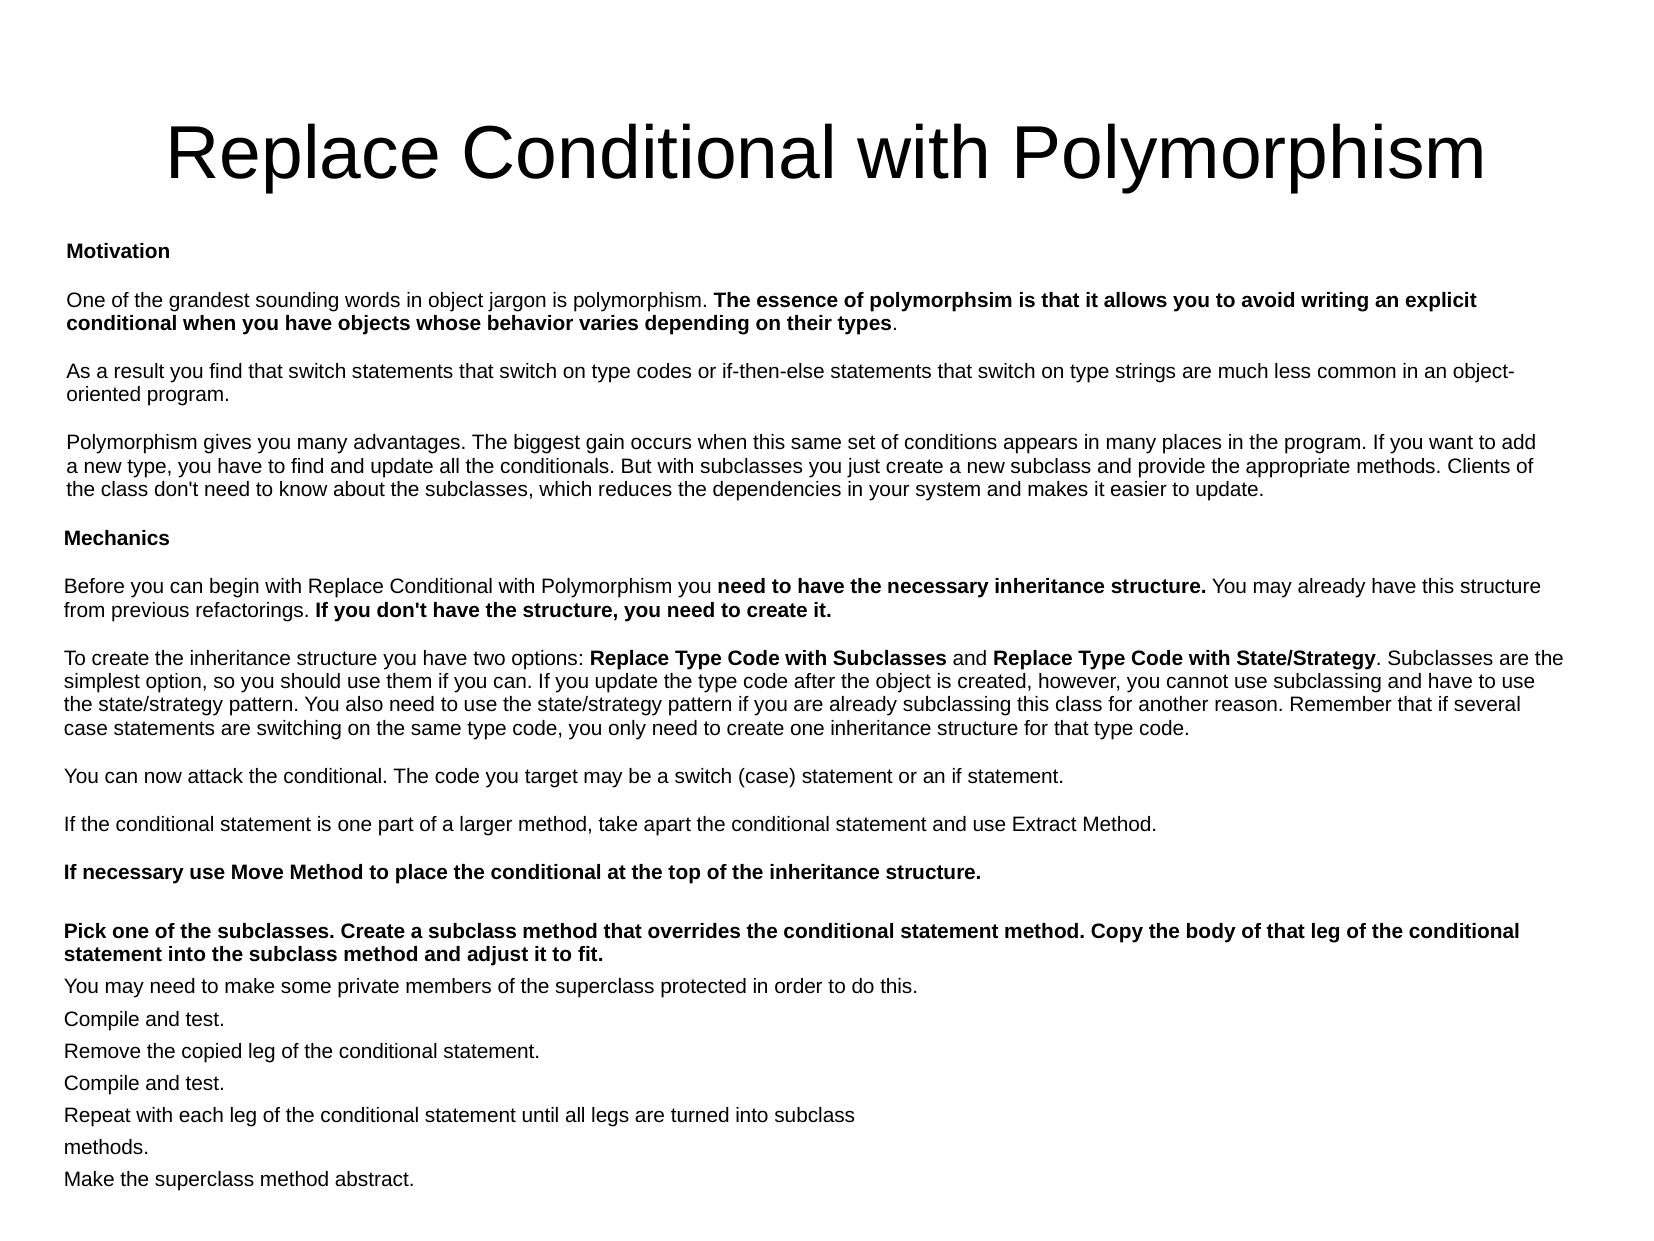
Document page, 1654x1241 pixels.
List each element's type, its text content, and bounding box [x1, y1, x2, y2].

text_box Motivation One of the grandest sounding words in object jargon is polymorphism. The essence of polymorphsim is that it allows you to avoid writing an explicit conditional when you have objects whose behavior varies depending on their types. As a result you find that switch statements that switch on type codes or if-then-else statements that switch on type strings are much less common in an object-oriented program. Polymorphism gives you many advantages. The biggest gain occurs when this same set of conditions appears in many places in the program. If you want to add a new type, you have to find and update all the conditionals. But with subclasses you just create a new subclass and provide the appropriate methods. Clients of the class don't need to know about the subclasses, which reduces the dependencies in your system and makes it easier to update. [51, 184, 1560, 519]
text_box Pick one of the subclasses. Create a subclass method that overrides the conditional statement method. Copy the body of that leg of the conditional statement into the subclass method and adjust it to fit. You may need to make some private members of the superclass protected in order to do this. Compile and test. Remove the copied leg of the conditional statement. Compile and test. Repeat with each leg of the conditional statement until all legs are turned into subclass methods. Make the superclass method abstract. [49, 912, 1619, 1241]
text_box Mechanics Before you can begin with Replace Conditional with Polymorphism you need to have the necessary inheritance structure. You may already have this structure from previous refactorings. If you don't have the structure, you need to create it. To create the inheritance structure you have two options: Replace Type Code with Subclasses and Replace Type Code with State/Strategy. Subclasses are the simplest option, so you should use them if you can. If you update the type code after the object is created, however, you cannot use subclassing and have to use the state/strategy pattern. You also need to use the state/strategy pattern if you are already subclassing this class for another reason. Remember that if several case statements are switching on the same type code, you only need to create one inheritance structure for that type code. You can now attack the conditional. The code you target may be a switch (case) statement or an if statement. If the conditional statement is one part of a larger method, take apart the conditional statement and use Extract Method. If necessary use Move Method to place the conditional at the top of the inheritance structure. [49, 519, 1583, 912]
title Replace Conditional with Polymorphism [82, 49, 1571, 257]
